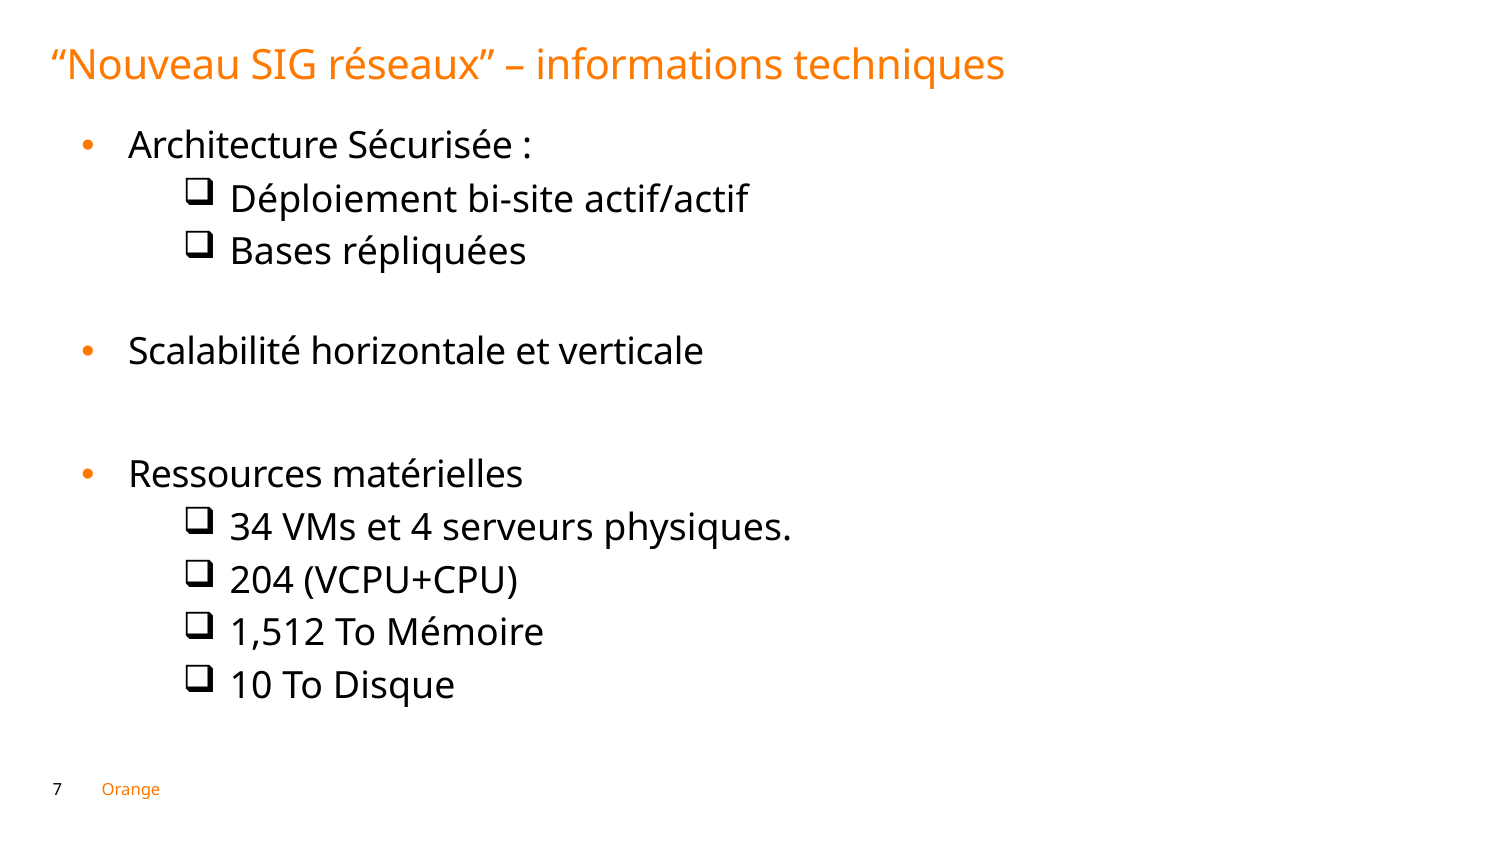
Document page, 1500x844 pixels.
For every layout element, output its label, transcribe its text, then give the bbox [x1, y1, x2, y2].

list Architecture Sécurisée : Déploiement bi-site actif/actif Bases répliquées Scalabilité horizontale et verticale Ressources matérielles 34 VMs et 4 serveurs physiques. 204 (VCPU+CPU) 1,512 To Mémoire 10 To Disque [51, 166, 1449, 747]
title “Nouveau SIG réseaux” – informations techniques [51, 43, 1449, 166]
